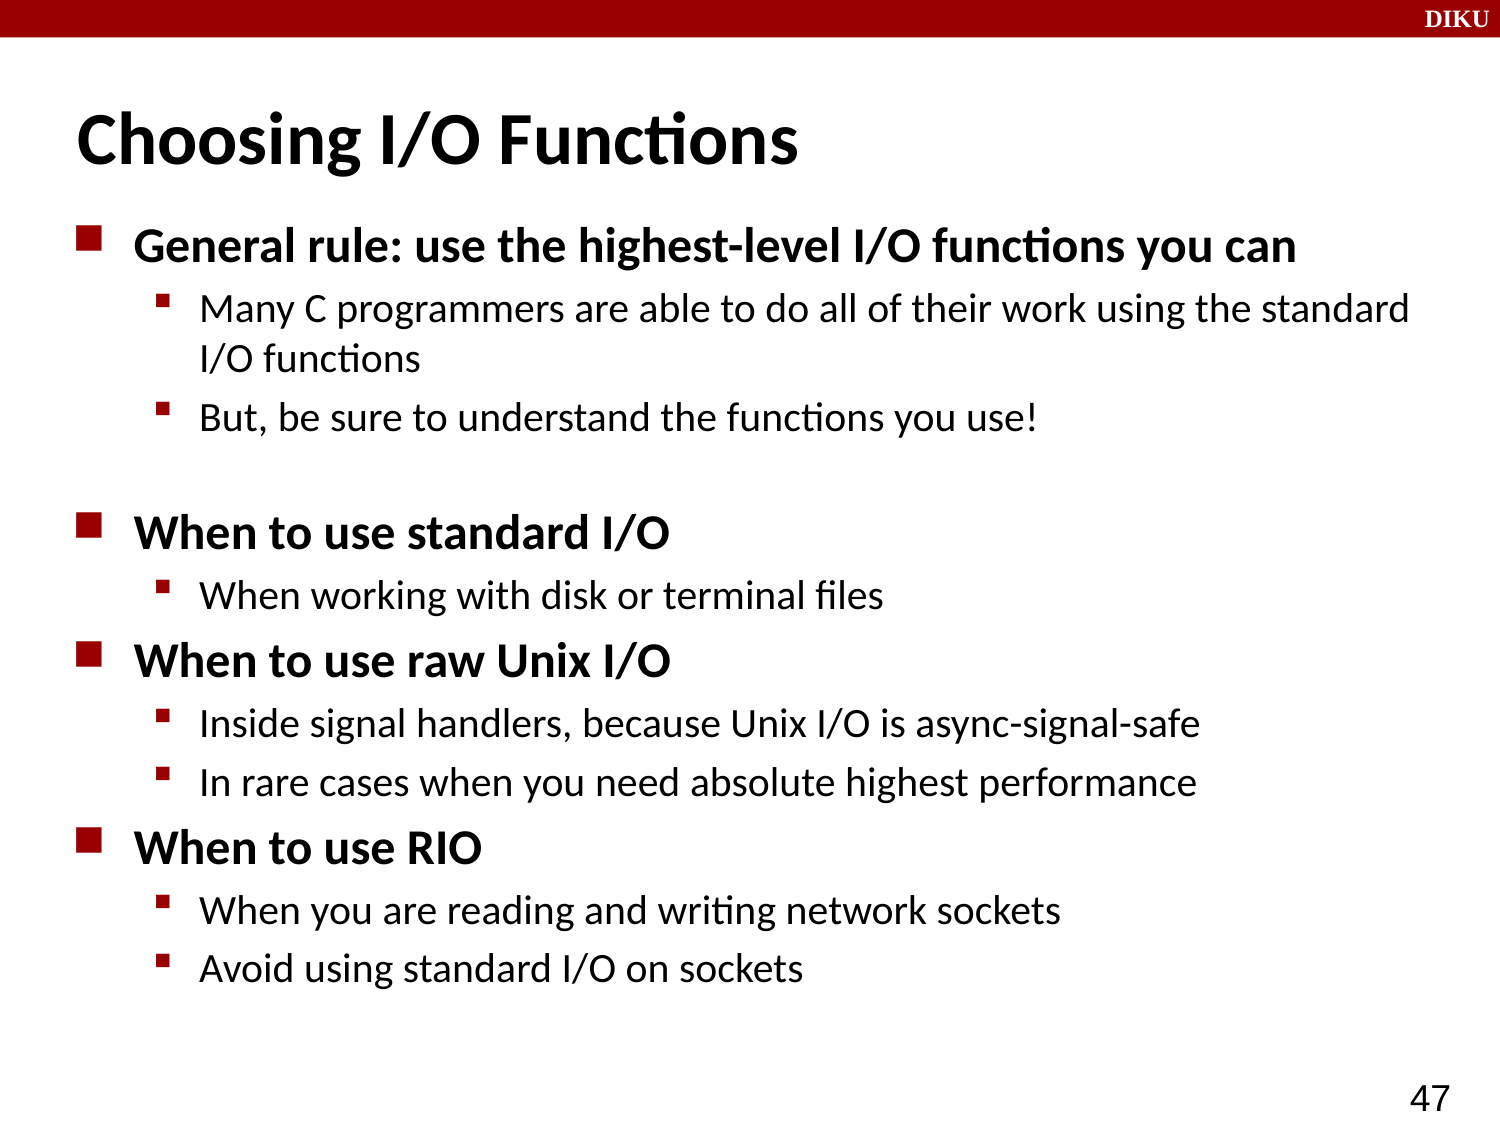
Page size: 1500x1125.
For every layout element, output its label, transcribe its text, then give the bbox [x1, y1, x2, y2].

text_box General rule: use the highest-level I/O functions you can Many C programmers are able to do all of their work using the standard I/O functions But, be sure to understand the functions you use! When to use standard I/O When working with disk or terminal files When to use raw Unix I/O Inside signal handlers, because Unix I/O is async-signal-safe In rare cases when you need absolute highest performance When to use RIO When you are reading and writing network sockets Avoid using standard I/O on sockets [62, 205, 1453, 1063]
text_box Choosing I/O Functions [62, 87, 1191, 182]
